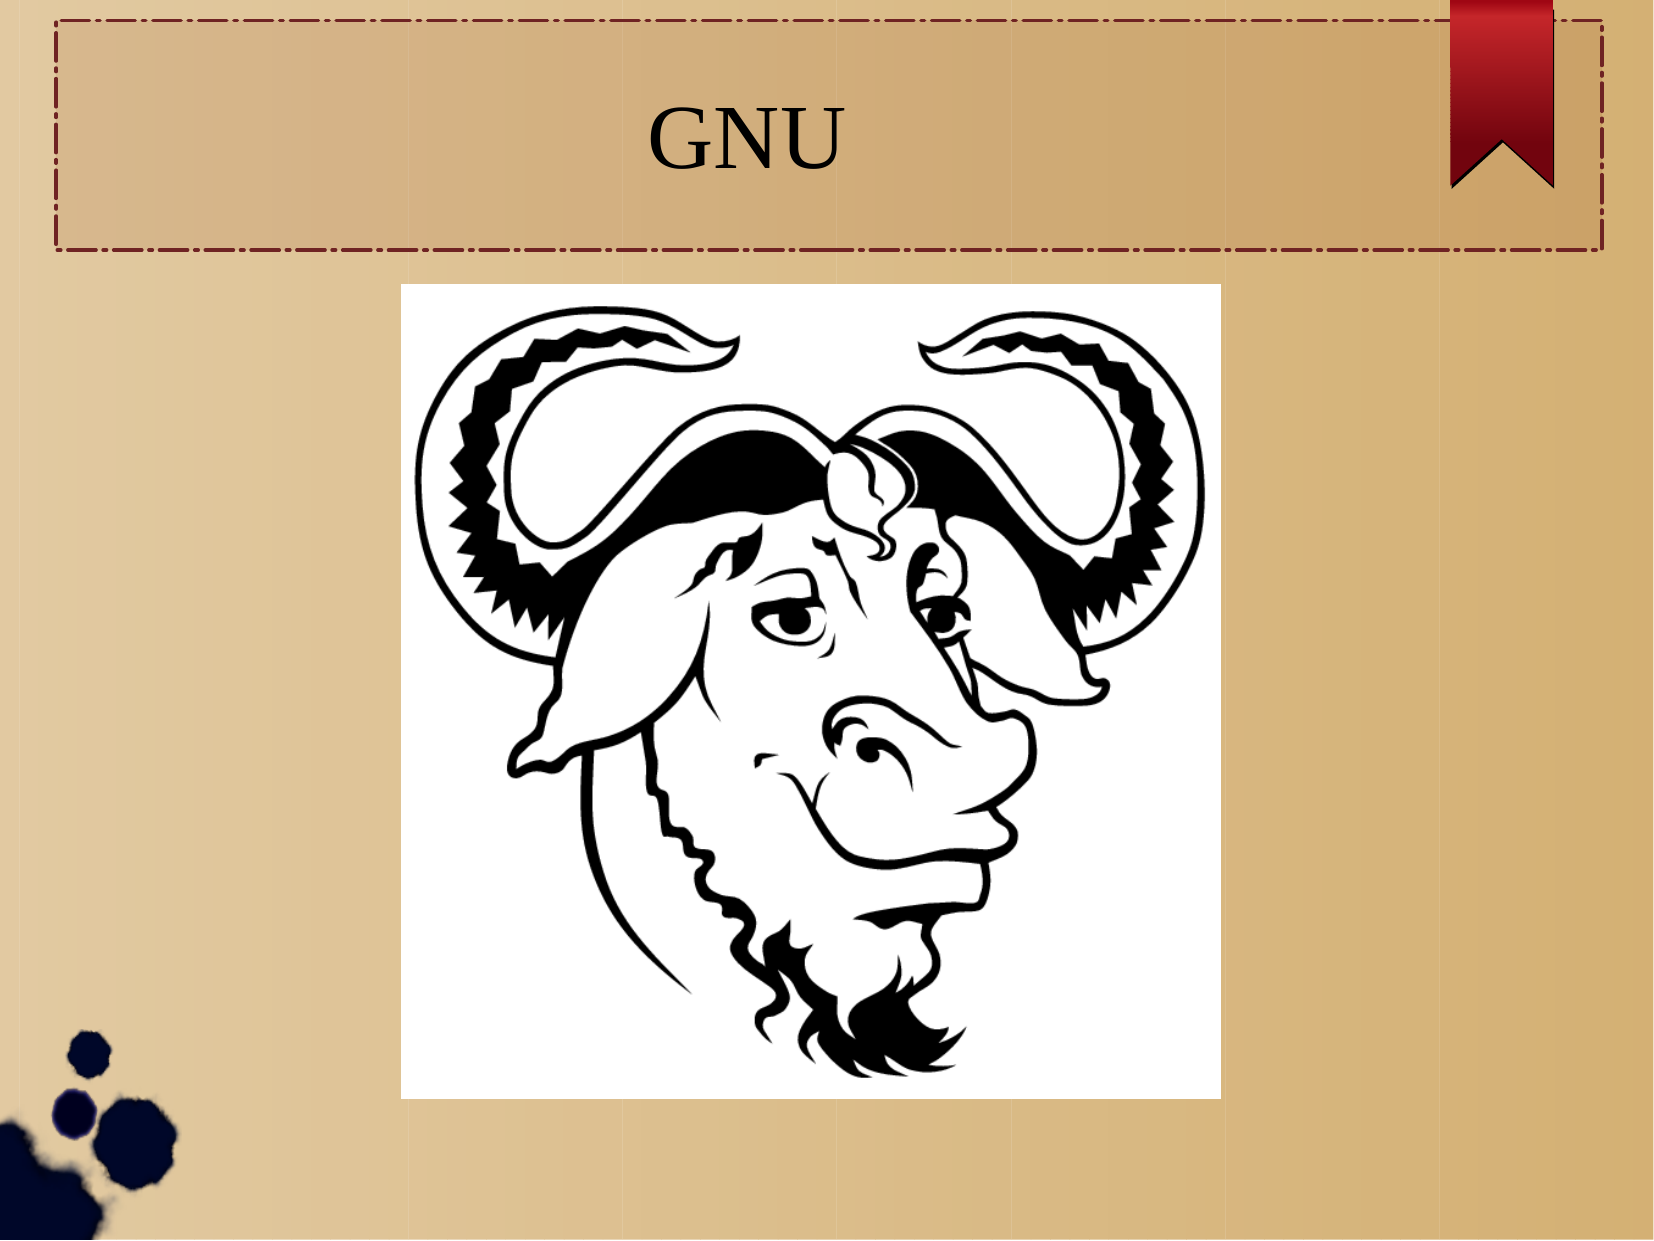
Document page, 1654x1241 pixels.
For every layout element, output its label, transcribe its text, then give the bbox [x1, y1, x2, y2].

title GNU [82, 47, 1412, 229]
picture [401, 284, 1221, 1099]
